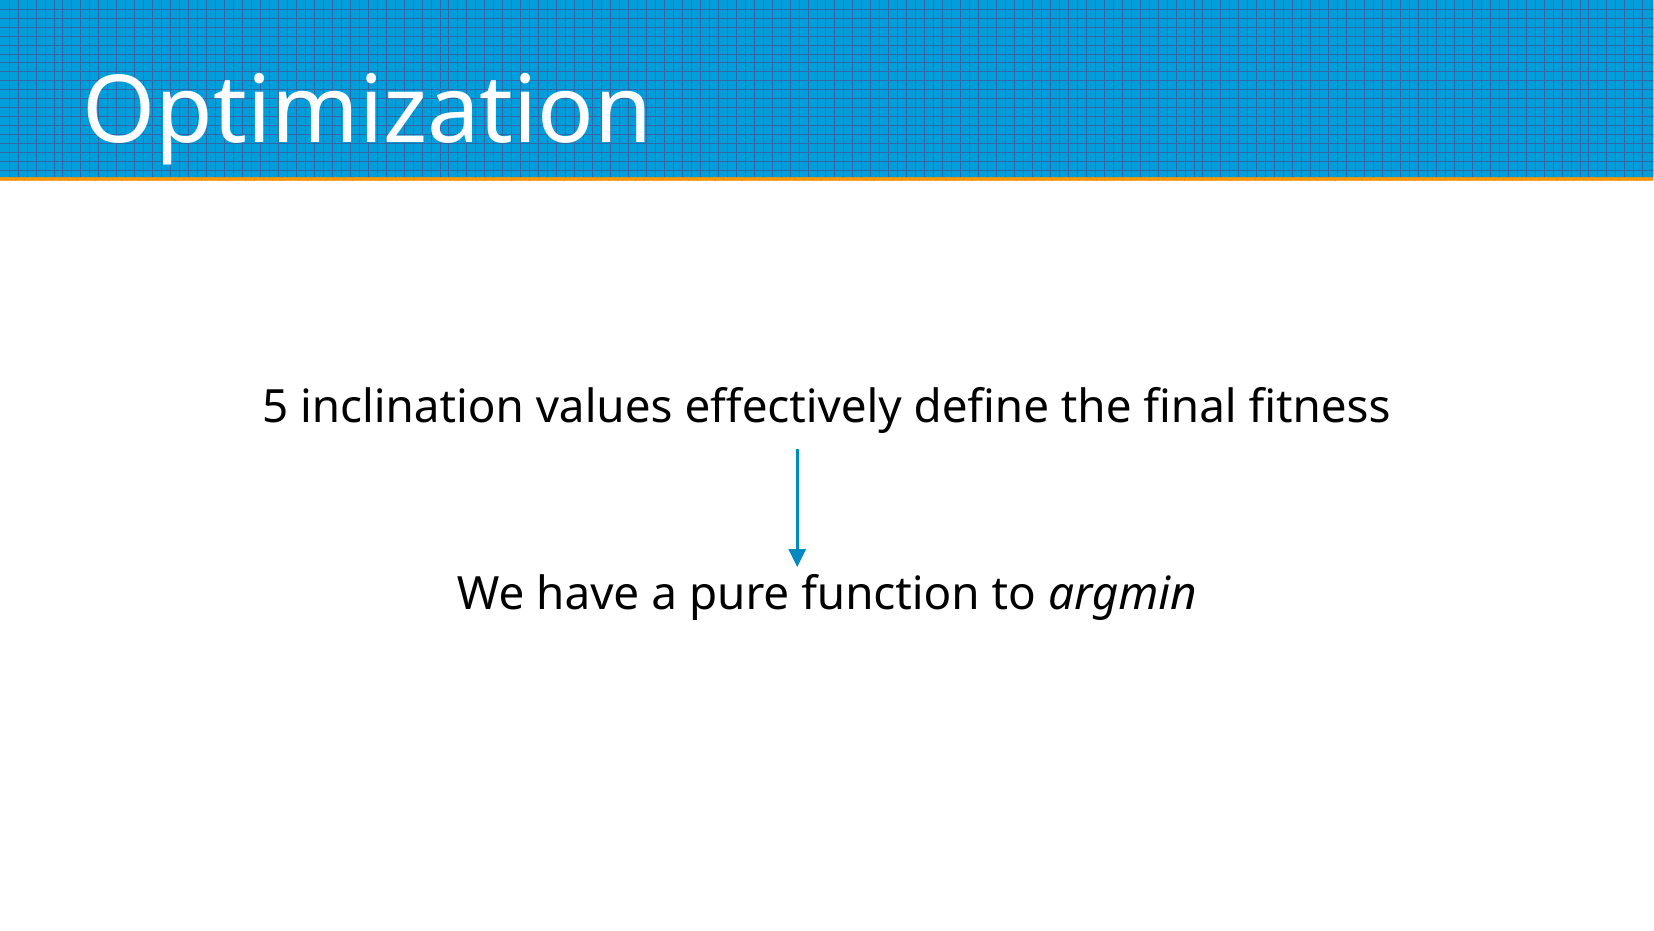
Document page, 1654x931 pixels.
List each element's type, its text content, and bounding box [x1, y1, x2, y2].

text_box 5 inclination values effectively define the final fitness We have a pure function to argmin [29, 206, 1625, 916]
title Optimization [82, 14, 1571, 171]
